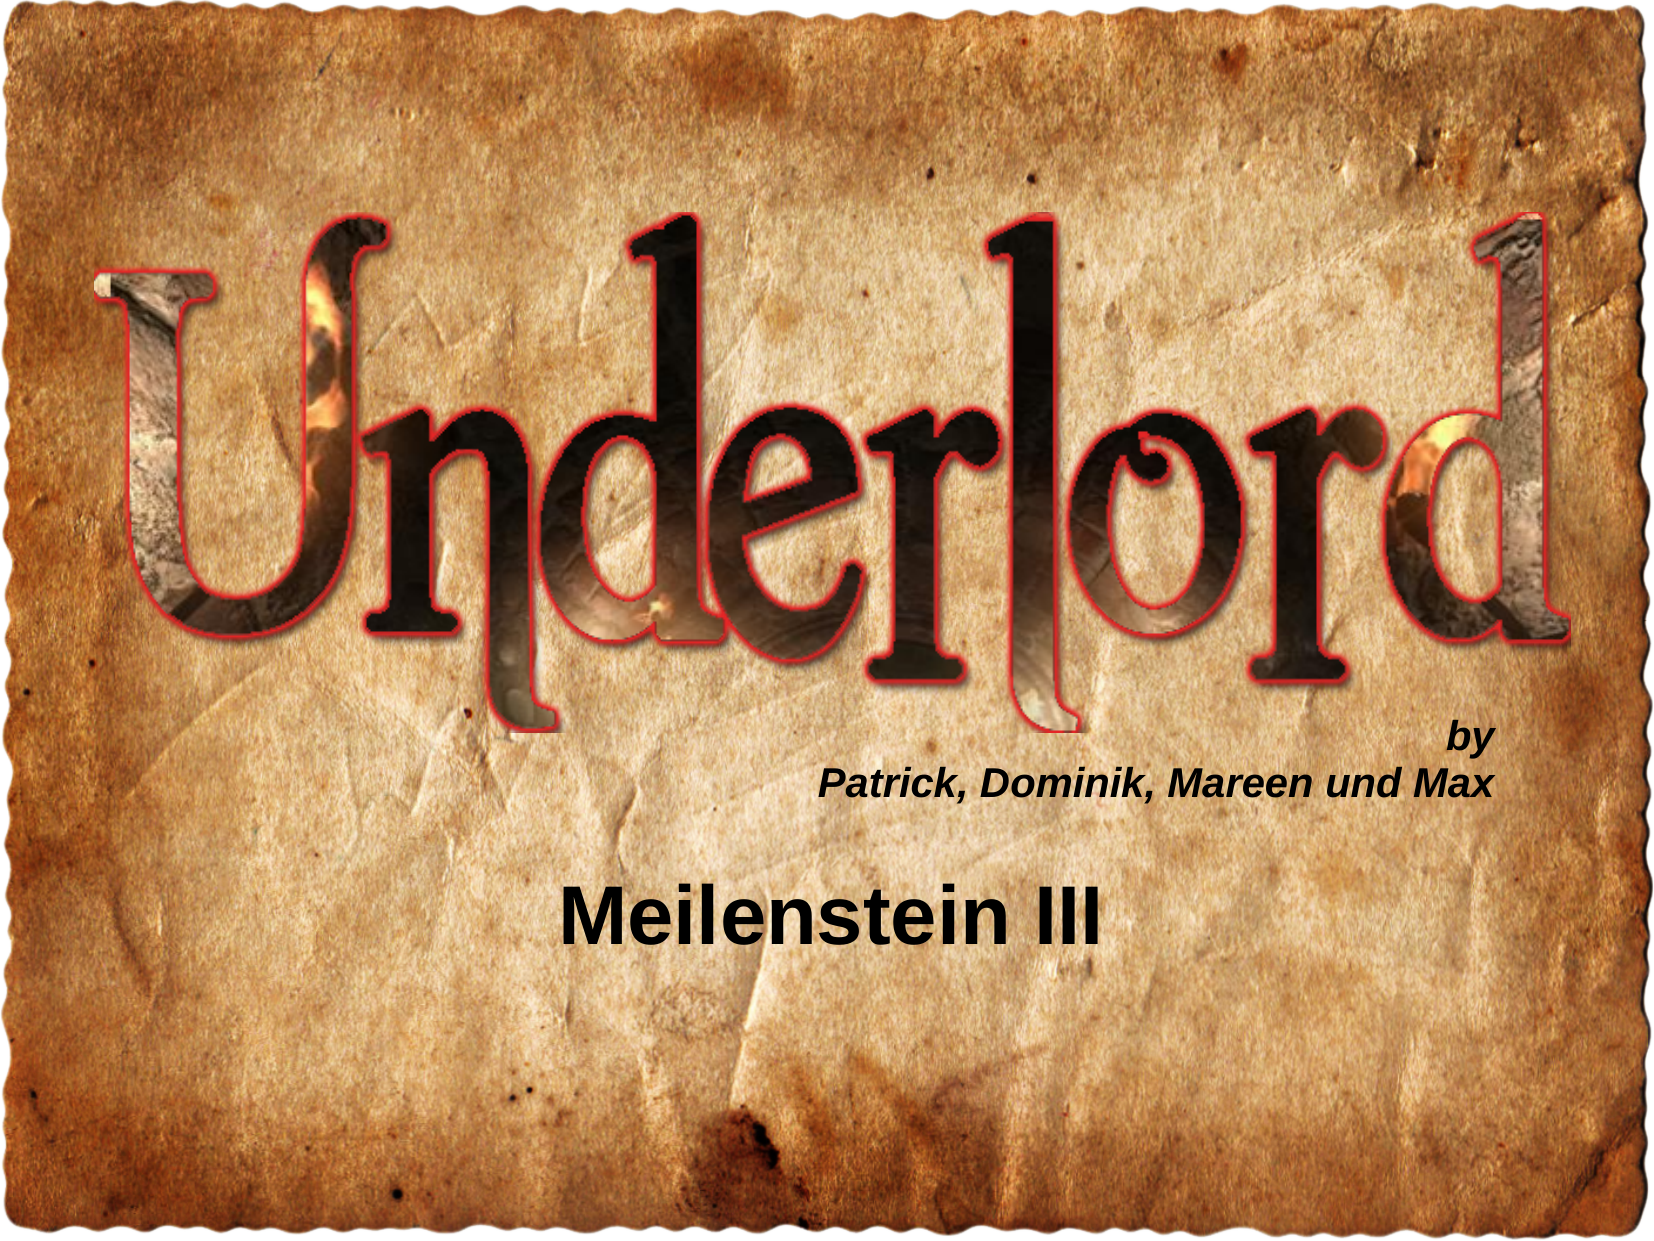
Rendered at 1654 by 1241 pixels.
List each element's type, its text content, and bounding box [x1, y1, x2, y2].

text_box by Patrick, Dominik, Mareen und Max [803, 705, 1510, 815]
text_box Meilenstein III [543, 862, 1468, 1005]
picture [0, 0, 1654, 1241]
